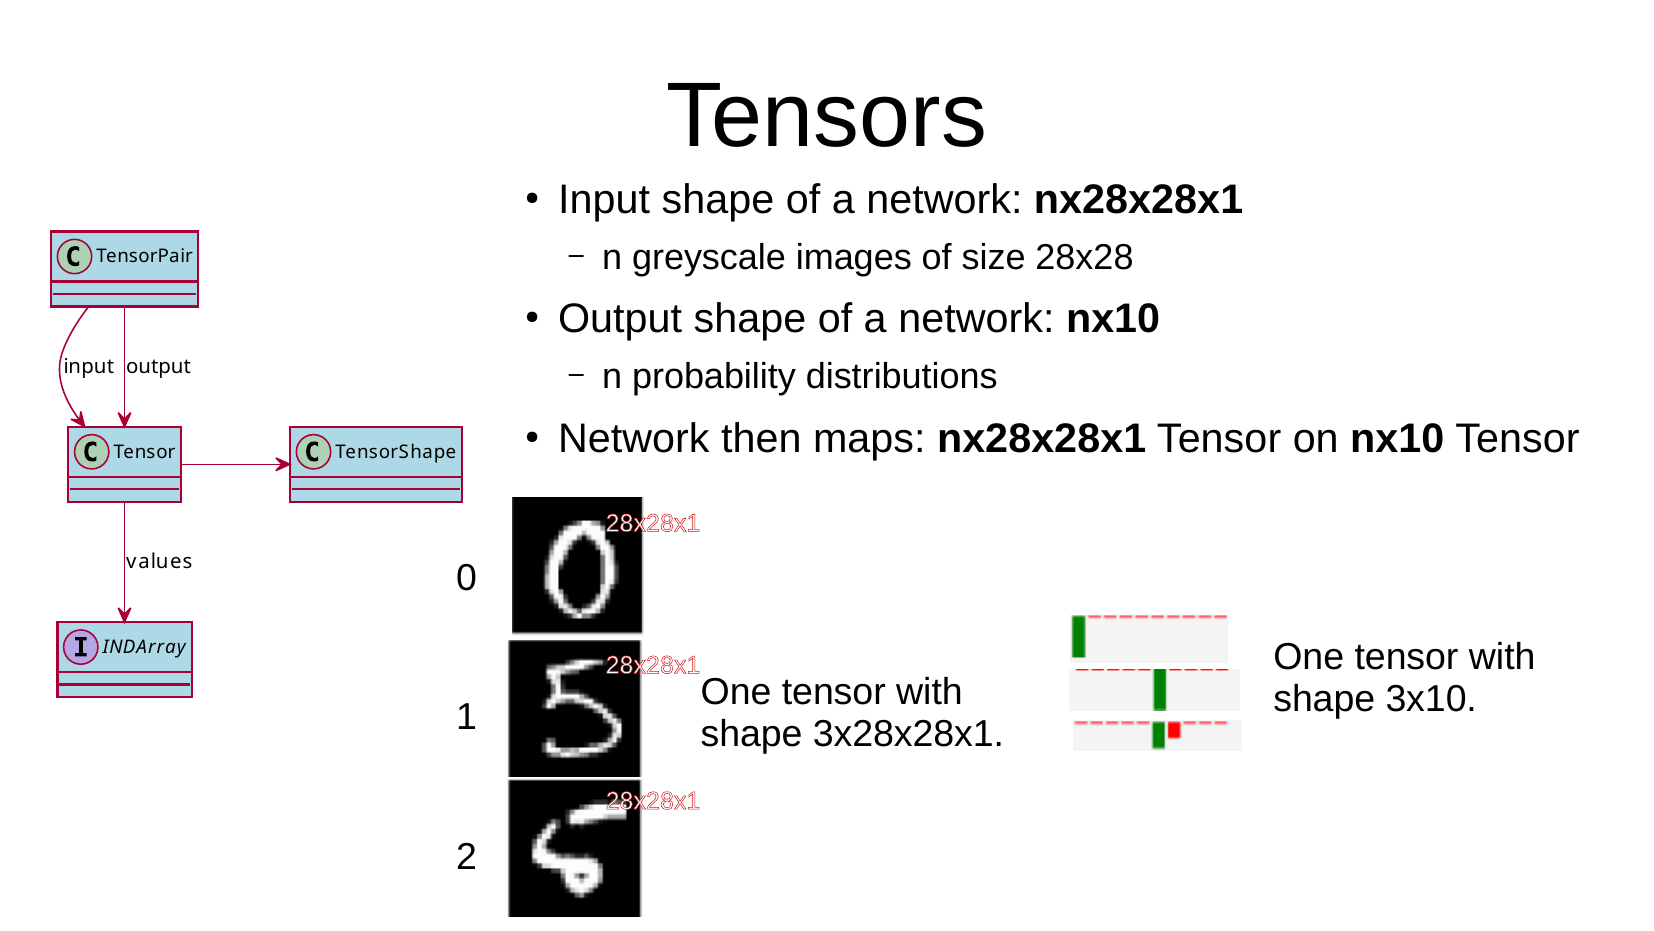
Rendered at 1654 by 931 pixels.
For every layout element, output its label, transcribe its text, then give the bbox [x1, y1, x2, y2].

list Input shape of a network: nx28x28x1 n greyscale images of size 28x28 Output shape of a network: nx10 n probability distributions Network then maps: nx28x28x1 Tensor on nx10 Tensor [514, 176, 1606, 496]
text_box 28x28x1 [590, 778, 716, 822]
text_box 28x28x1 [590, 643, 716, 686]
picture [507, 779, 642, 917]
title Tensors [82, 37, 1571, 193]
picture [1073, 720, 1242, 751]
text_box 28x28x1 [590, 501, 716, 545]
text_box 0 [441, 549, 492, 606]
picture [1069, 669, 1240, 711]
text_box 1 [441, 688, 492, 746]
text_box One tensor with shape 3x28x28x1. [685, 663, 1019, 762]
text_box 2 [441, 828, 492, 886]
picture [40, 218, 477, 712]
text_box One tensor with shape 3x10. [1258, 627, 1590, 727]
picture [507, 640, 642, 777]
picture [512, 497, 644, 636]
picture [1069, 615, 1229, 663]
